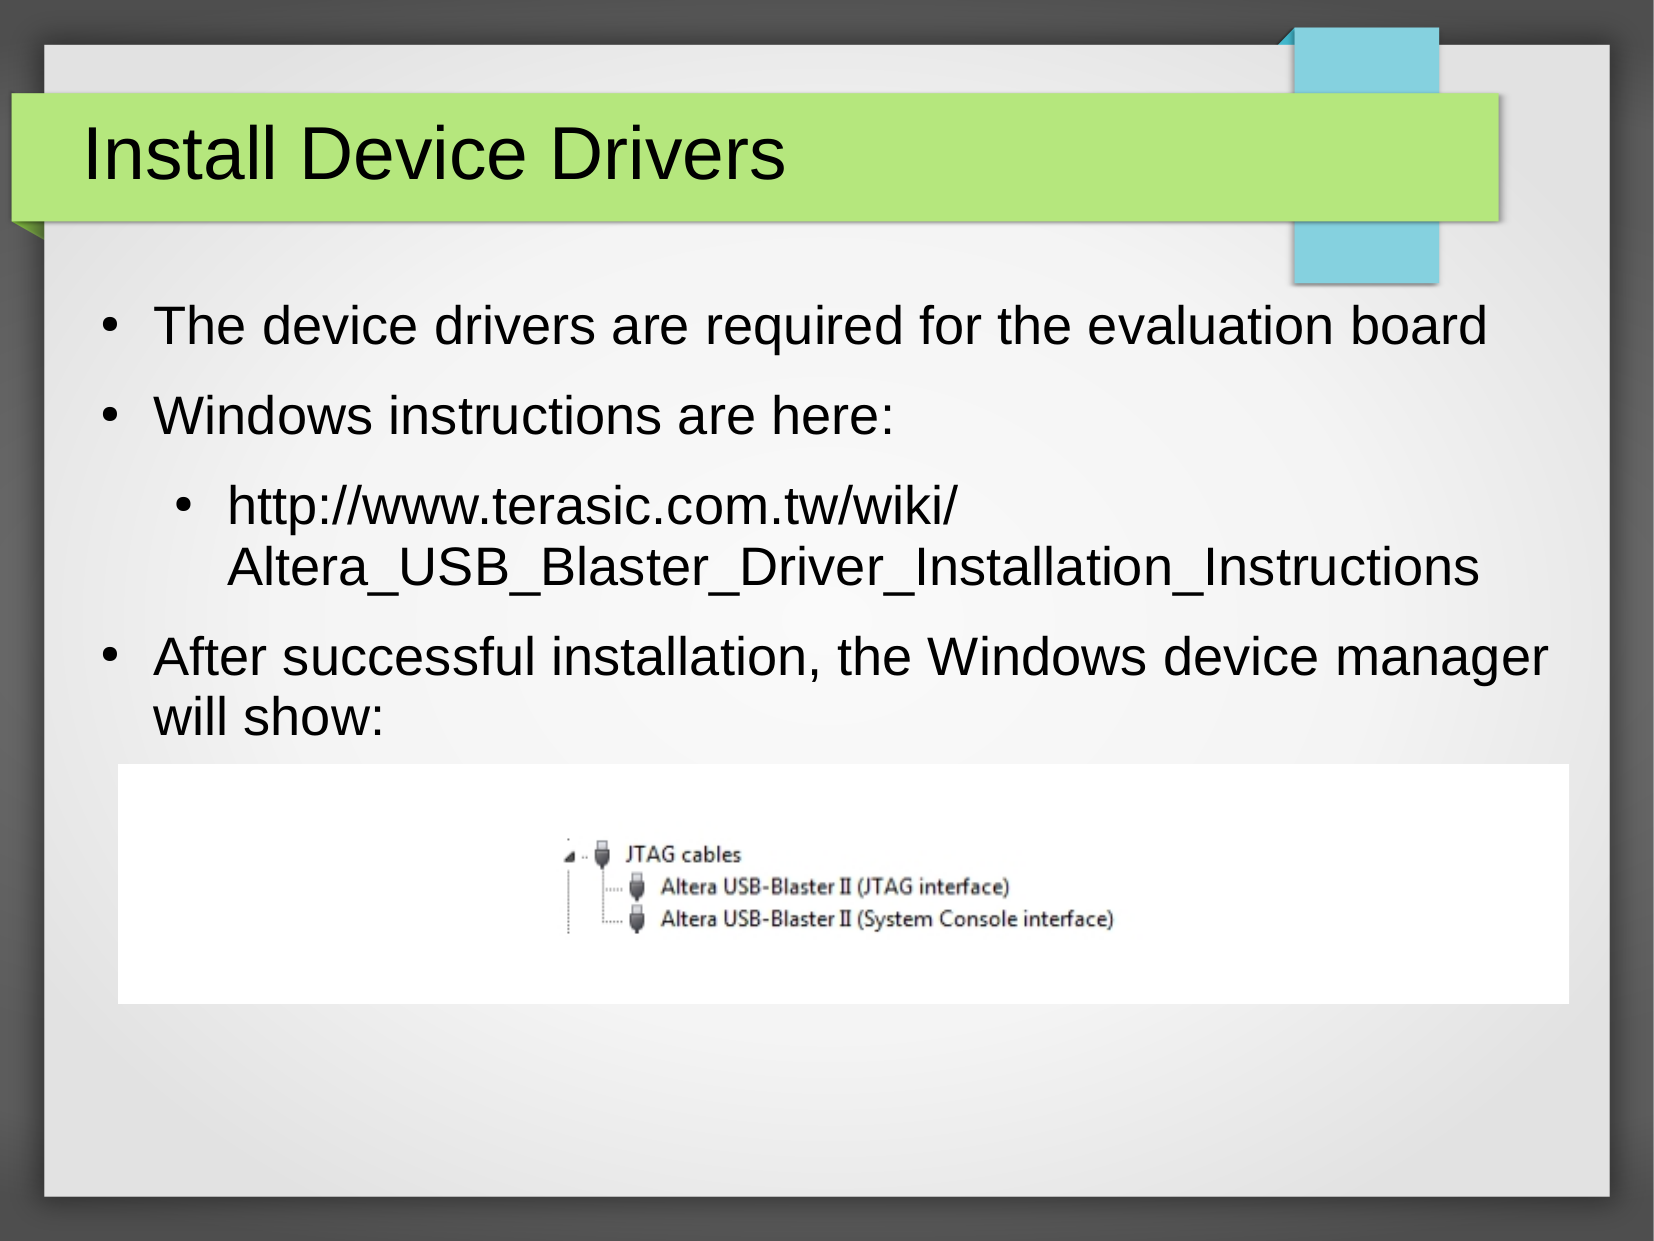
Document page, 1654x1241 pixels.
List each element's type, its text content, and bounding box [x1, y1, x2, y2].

list The device drivers are required for the evaluation board Windows instructions are here: http://www.terasic.com.tw/wiki/Altera_USB_Blaster_Driver_Installation_Instructions After successful installation, the Windows device manager will show: [82, 295, 1571, 1015]
picture [0, 0, 1654, 1241]
title Install Device Drivers [82, 94, 1264, 213]
